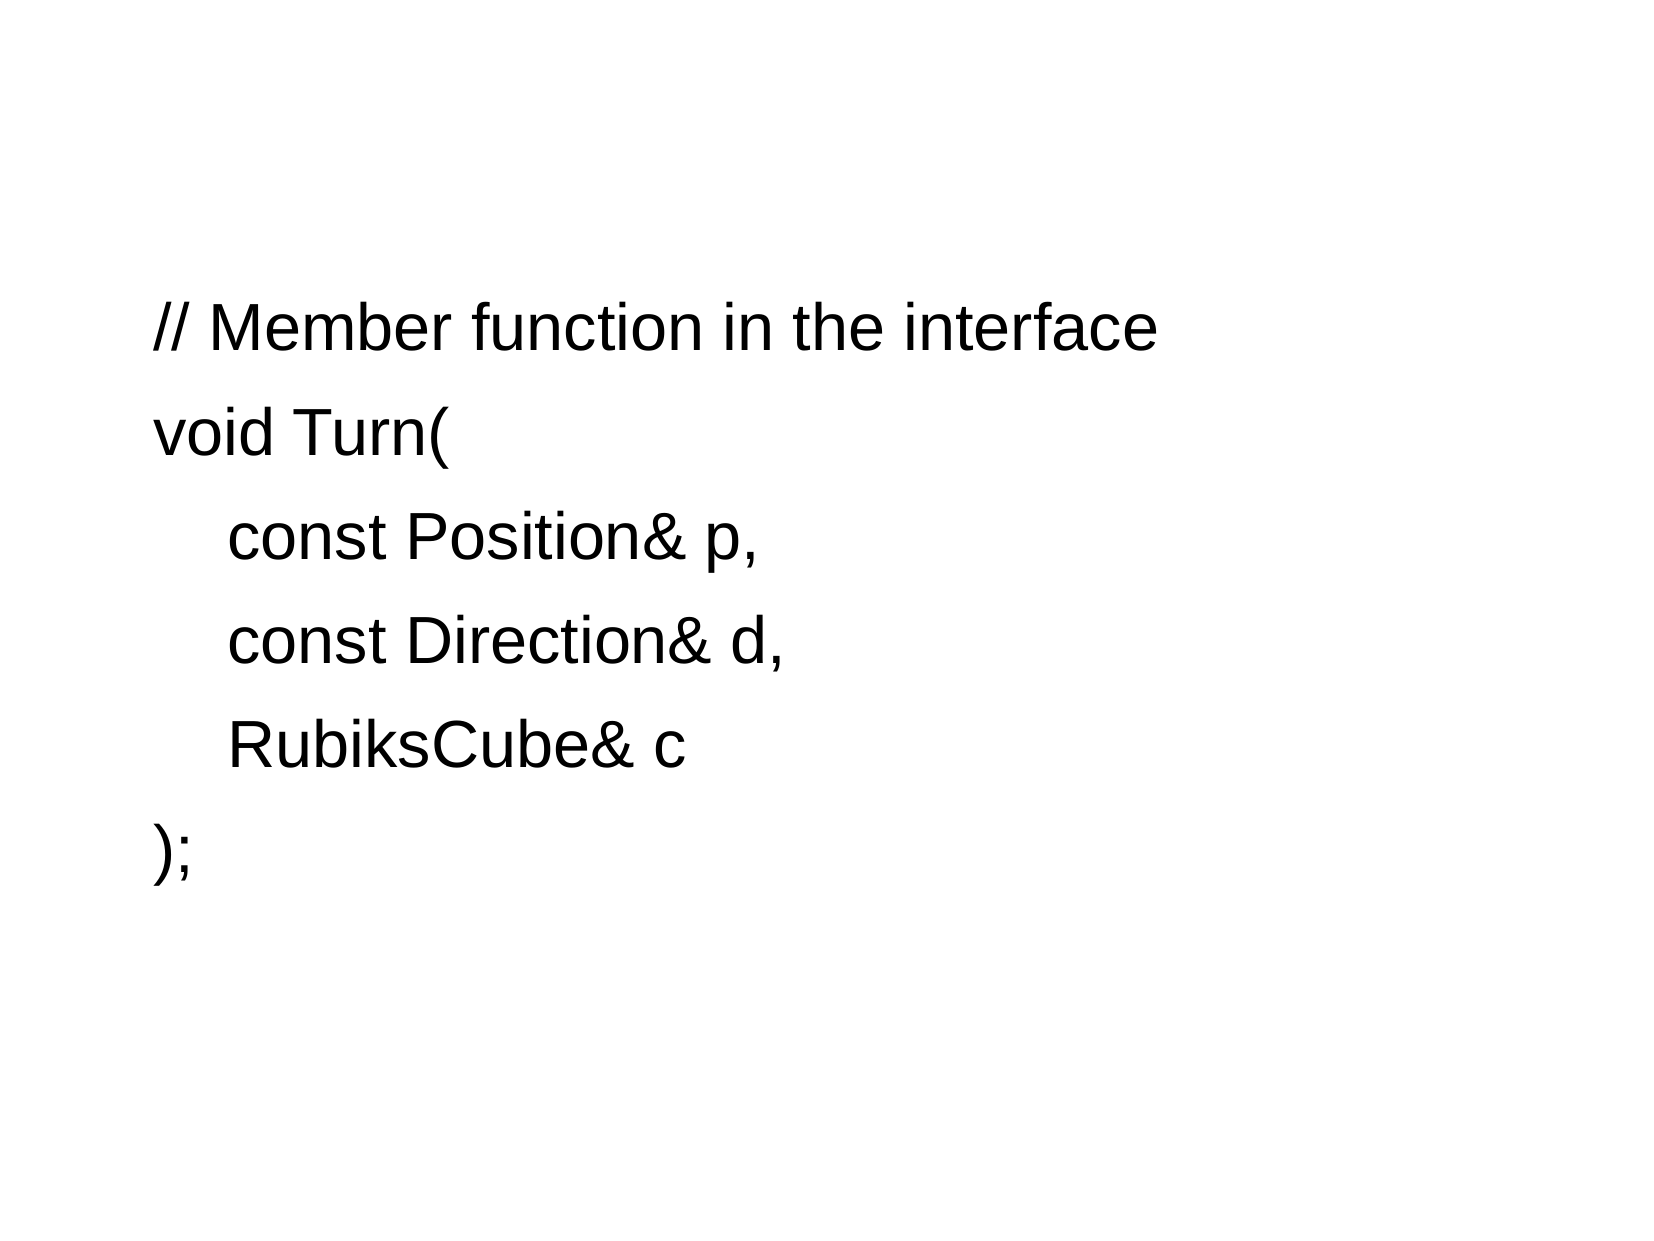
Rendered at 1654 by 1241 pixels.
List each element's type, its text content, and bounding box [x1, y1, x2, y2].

list // Member function in the interface void Turn( const Position& p, const Direction& d, RubiksCube& c ); [82, 290, 1571, 1010]
